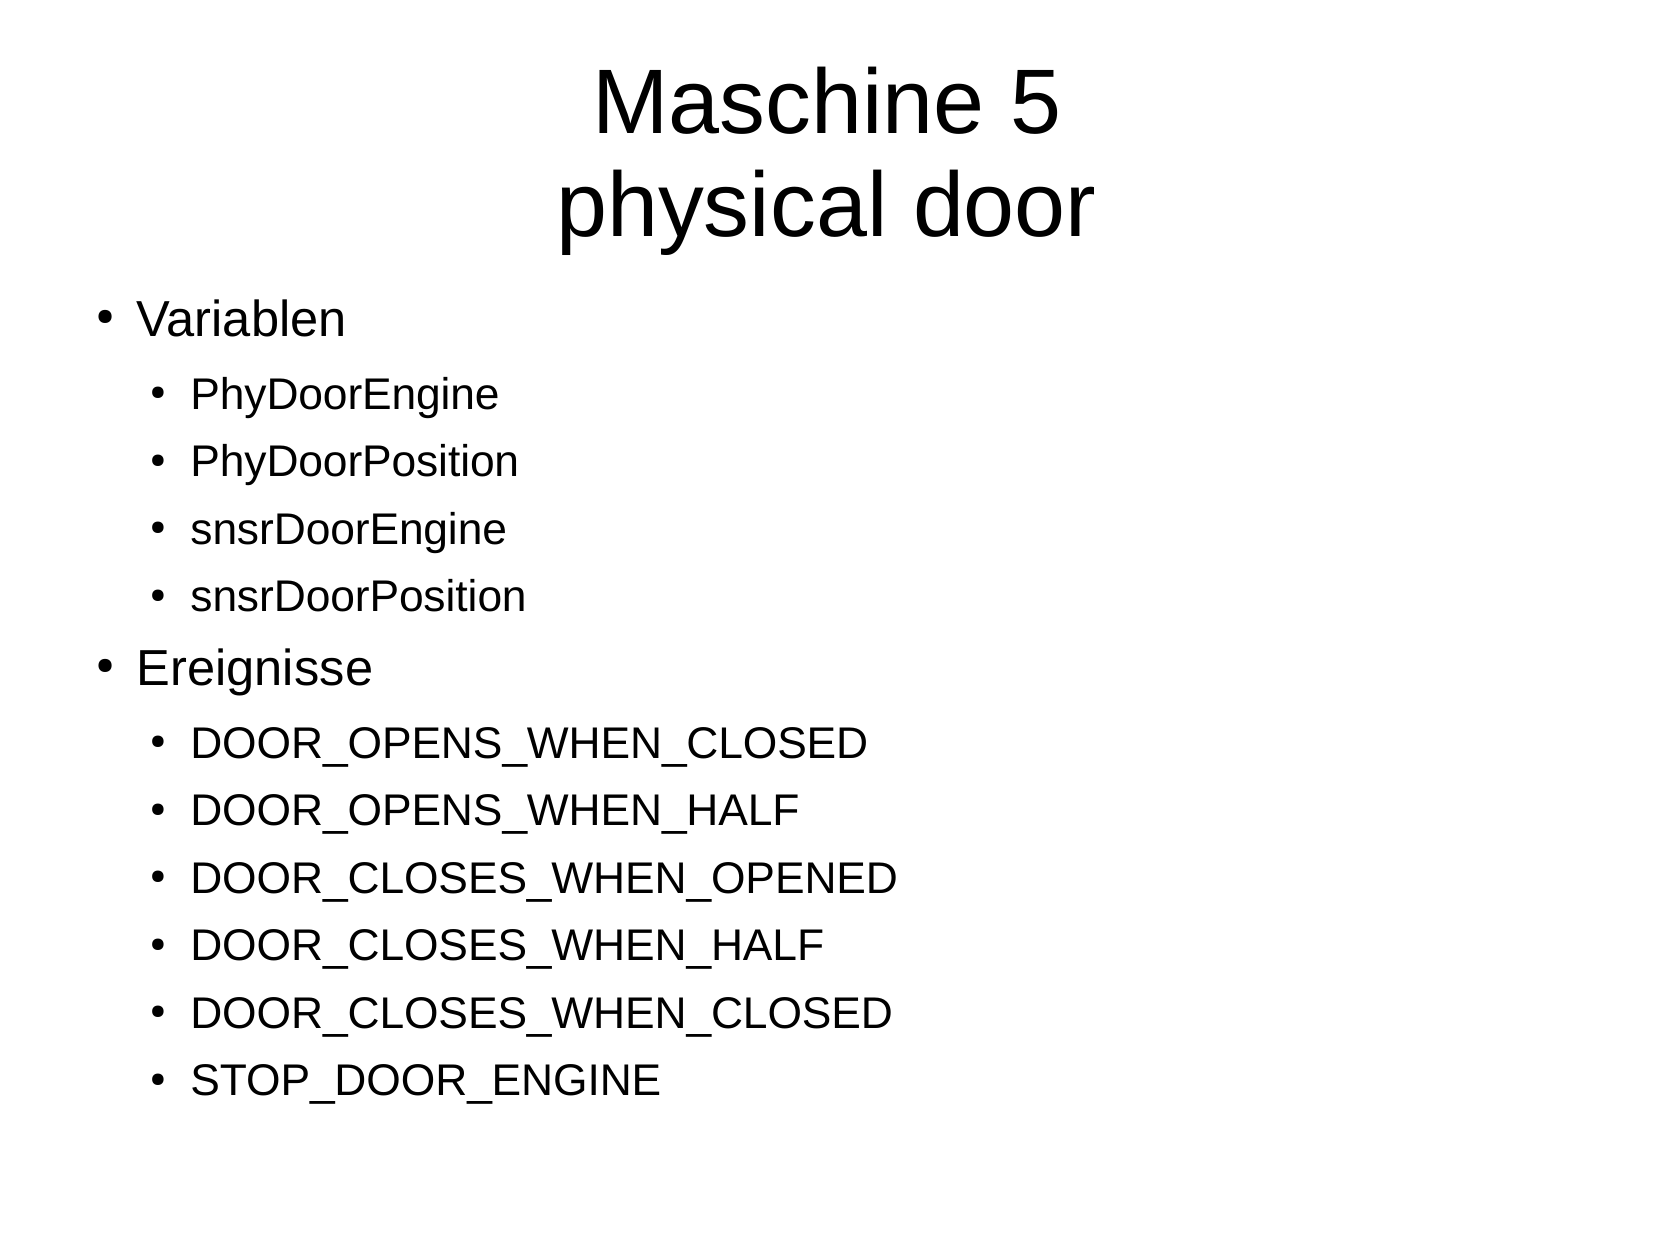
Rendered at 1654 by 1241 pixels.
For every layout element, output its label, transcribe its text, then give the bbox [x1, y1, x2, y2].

title Maschine 5 physical door [82, 50, 1571, 256]
list Variablen PhyDoorEngine PhyDoorPosition snsrDoorEngine snsrDoorPosition Ereignisse DOOR_OPENS_WHEN_CLOSED DOOR_OPENS_WHEN_HALF DOOR_CLOSES_WHEN_OPENED DOOR_CLOSES_WHEN_HALF DOOR_CLOSES_WHEN_CLOSED STOP_DOOR_ENGINE [82, 290, 1571, 1109]
